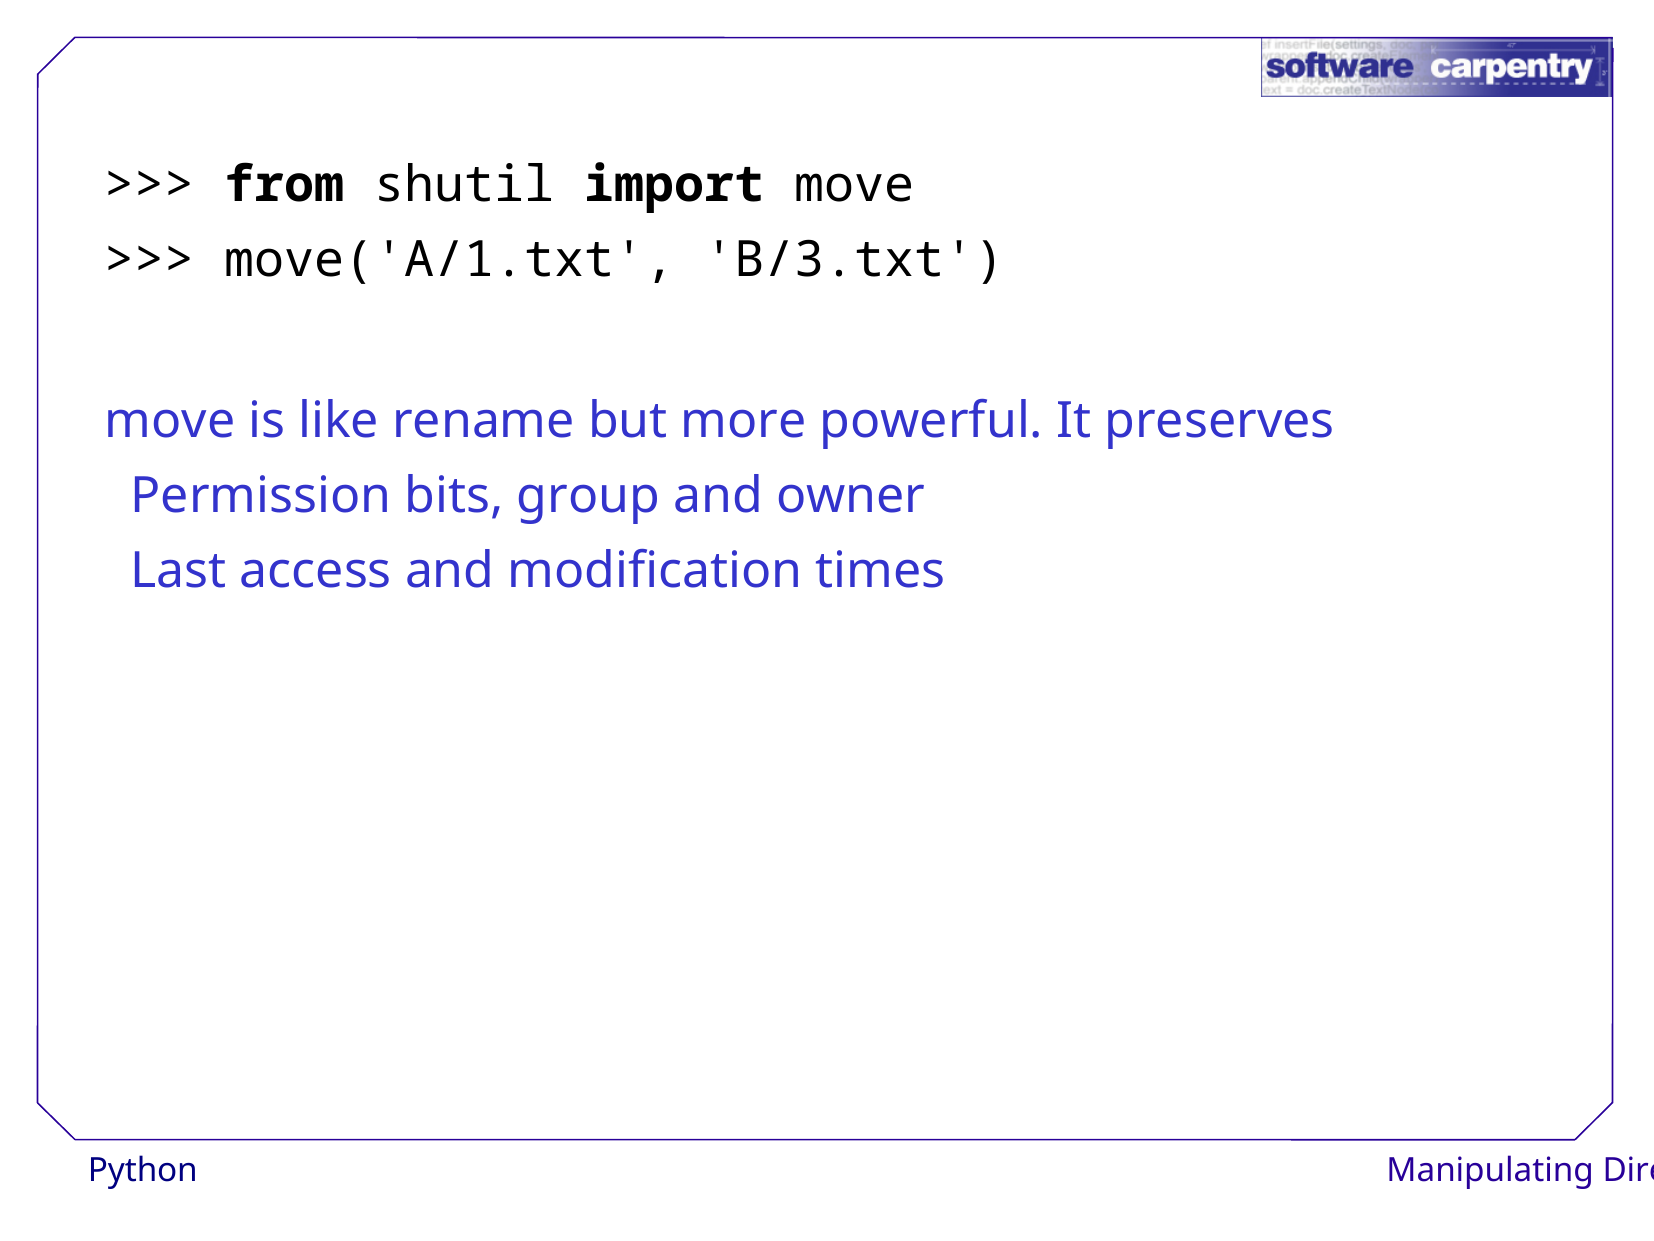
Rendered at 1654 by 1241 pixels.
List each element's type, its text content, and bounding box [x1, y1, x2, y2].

picture [1261, 39, 1613, 97]
text_box >>> from shutil import move >>> move('A/1.txt', 'B/3.txt') [89, 128, 1512, 1037]
text_box move is like rename but more powerful. It preserves Permission bits, group and owner Last access and modification times [89, 364, 809, 460]
